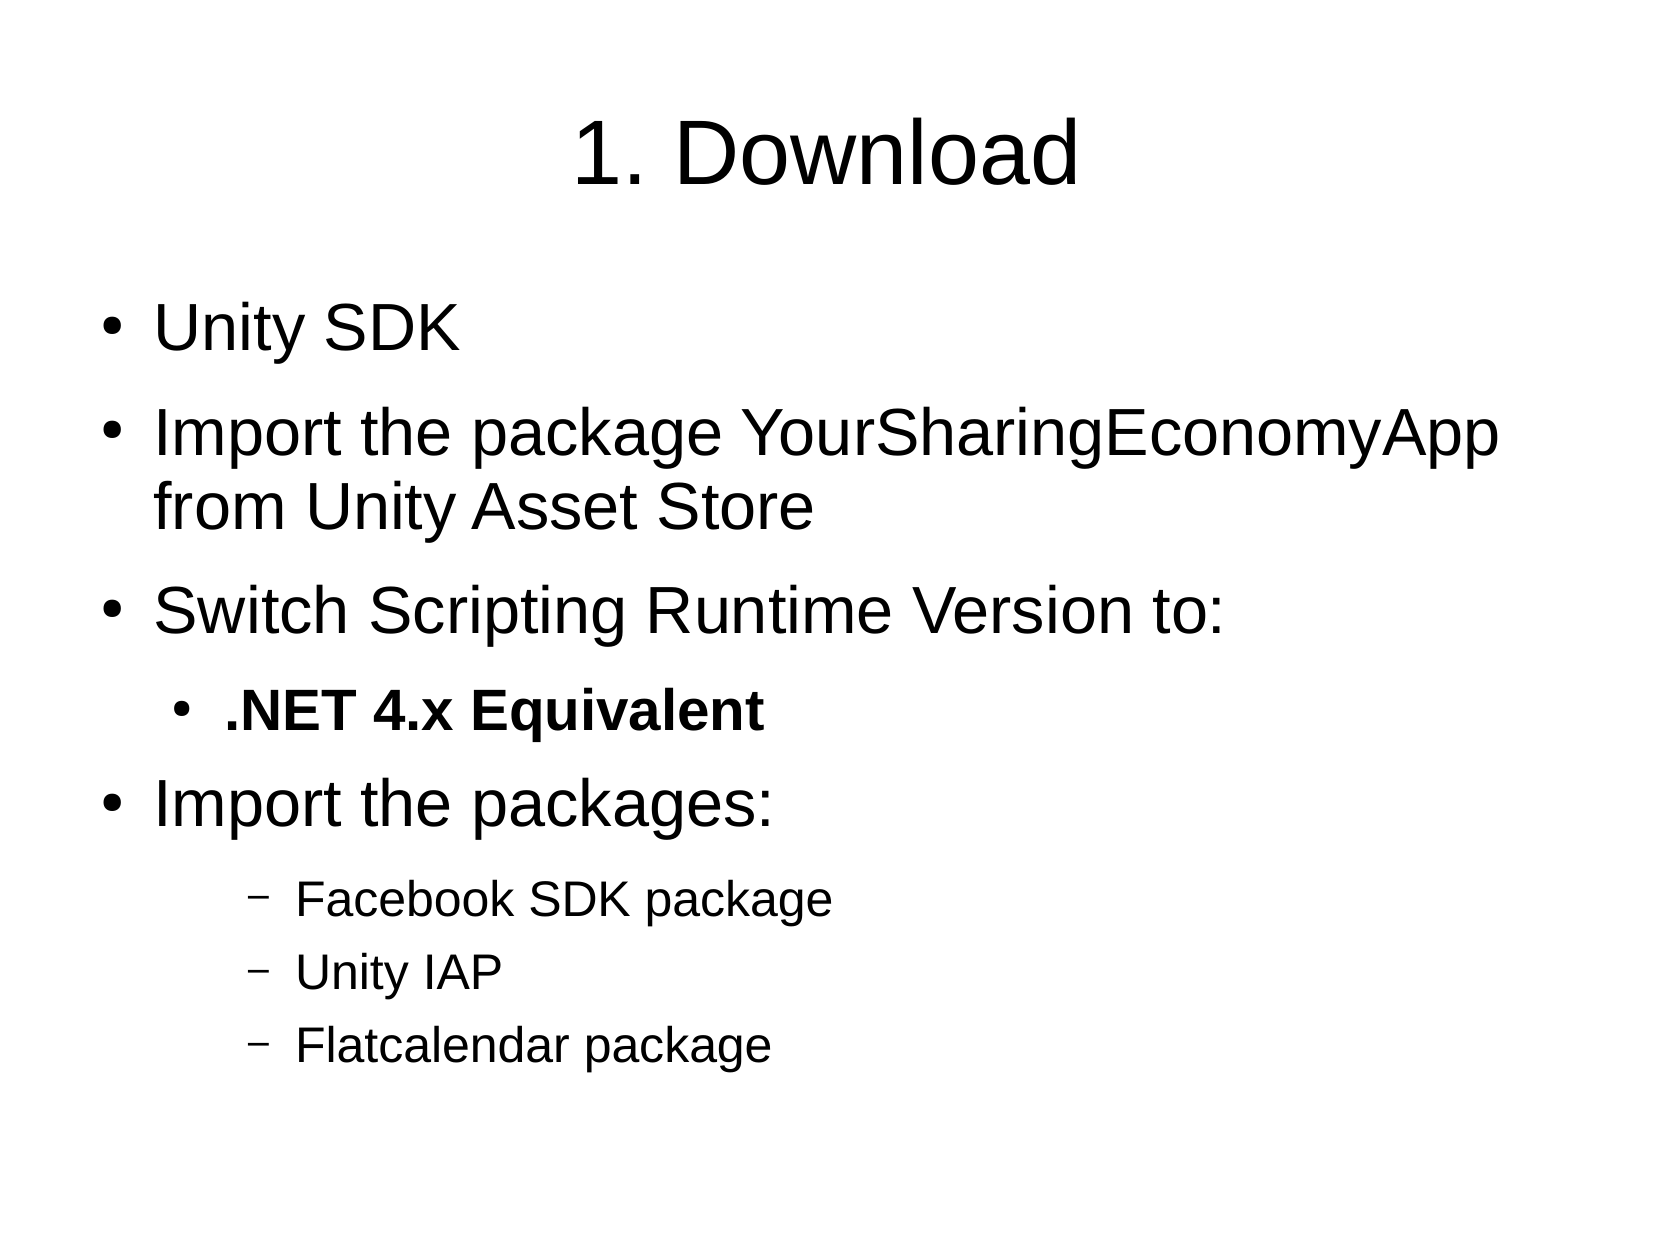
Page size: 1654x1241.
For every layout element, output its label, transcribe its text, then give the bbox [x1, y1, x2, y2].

title 1. Download [82, 49, 1571, 257]
list Unity SDK Import the package YourSharingEconomyApp from Unity Asset Store Switch Scripting Runtime Version to: .NET 4.x Equivalent Import the packages: Facebook SDK package Unity IAP Flatcalendar package [82, 290, 1571, 1075]
